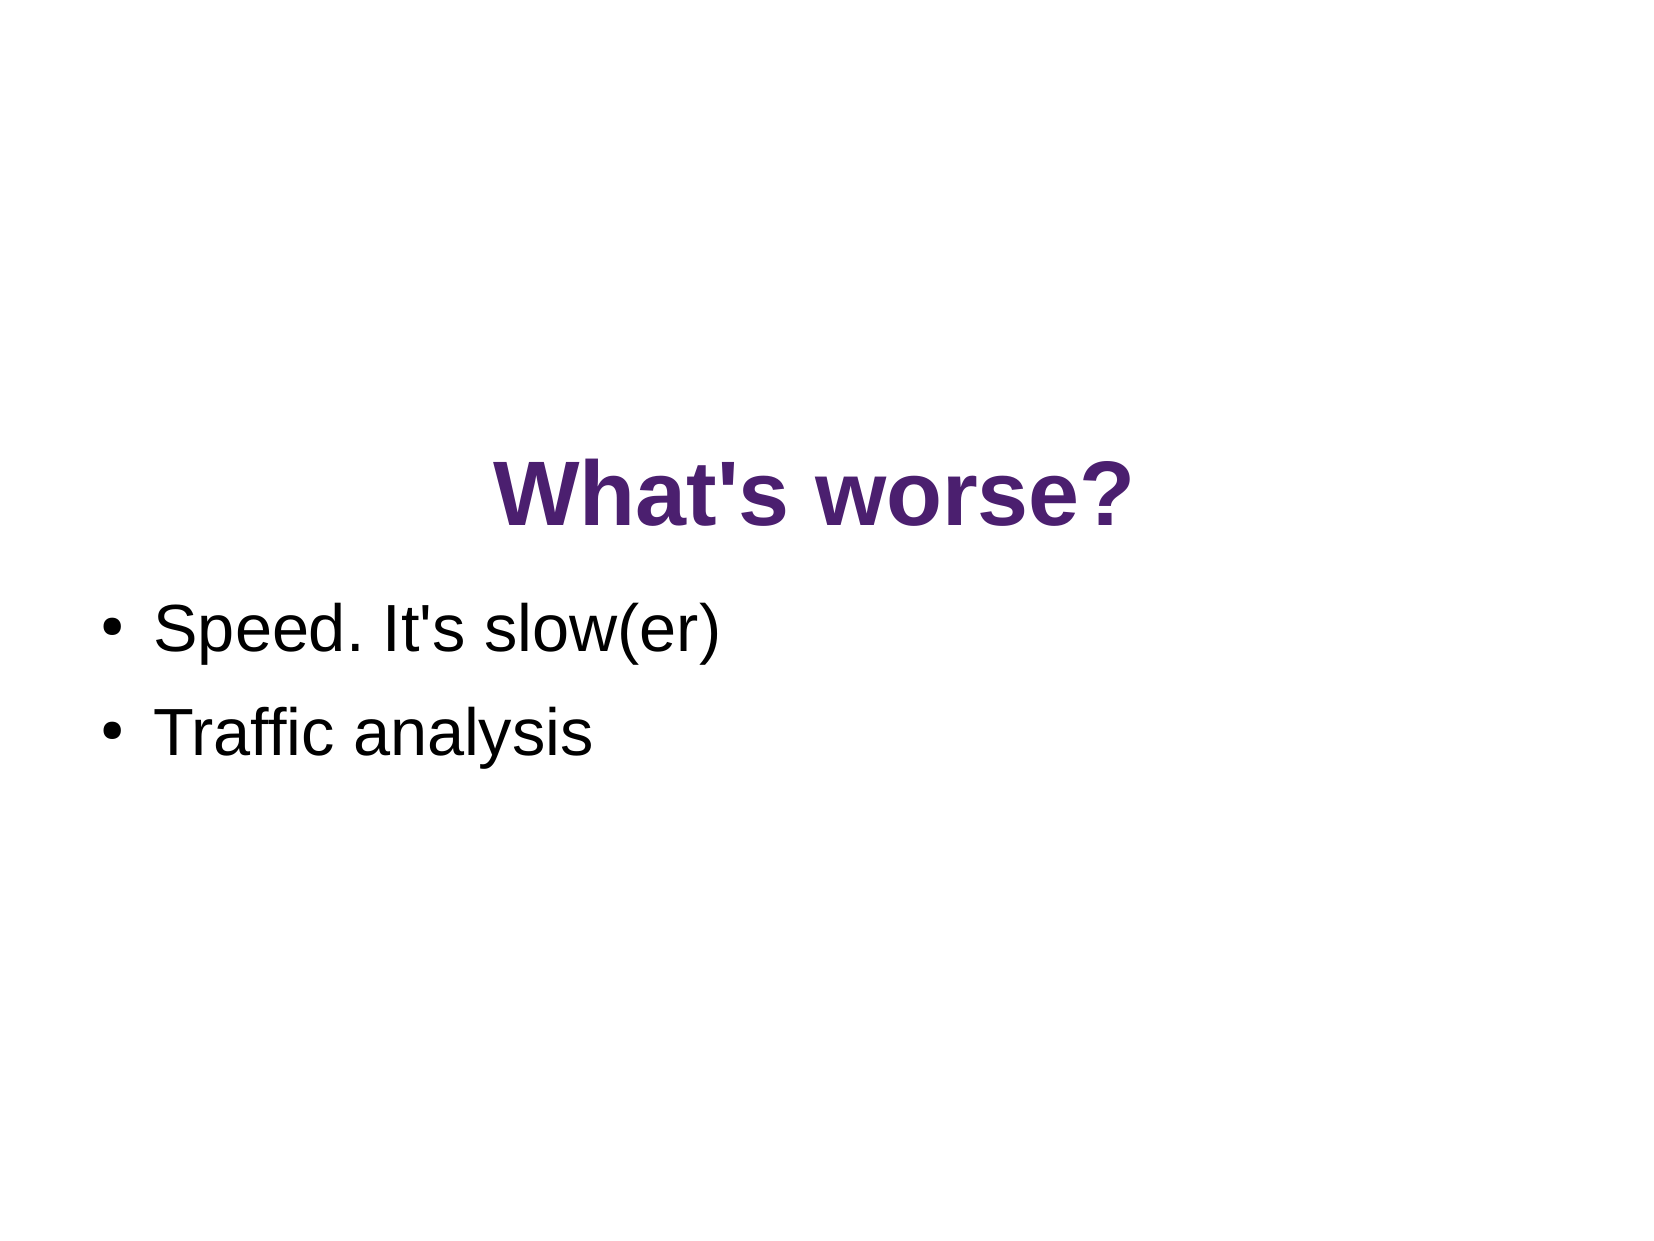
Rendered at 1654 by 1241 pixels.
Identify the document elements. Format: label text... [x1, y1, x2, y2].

list Speed. It's slow(er) Traffic analysis [82, 590, 1571, 891]
title What's worse? [70, 389, 1560, 597]
